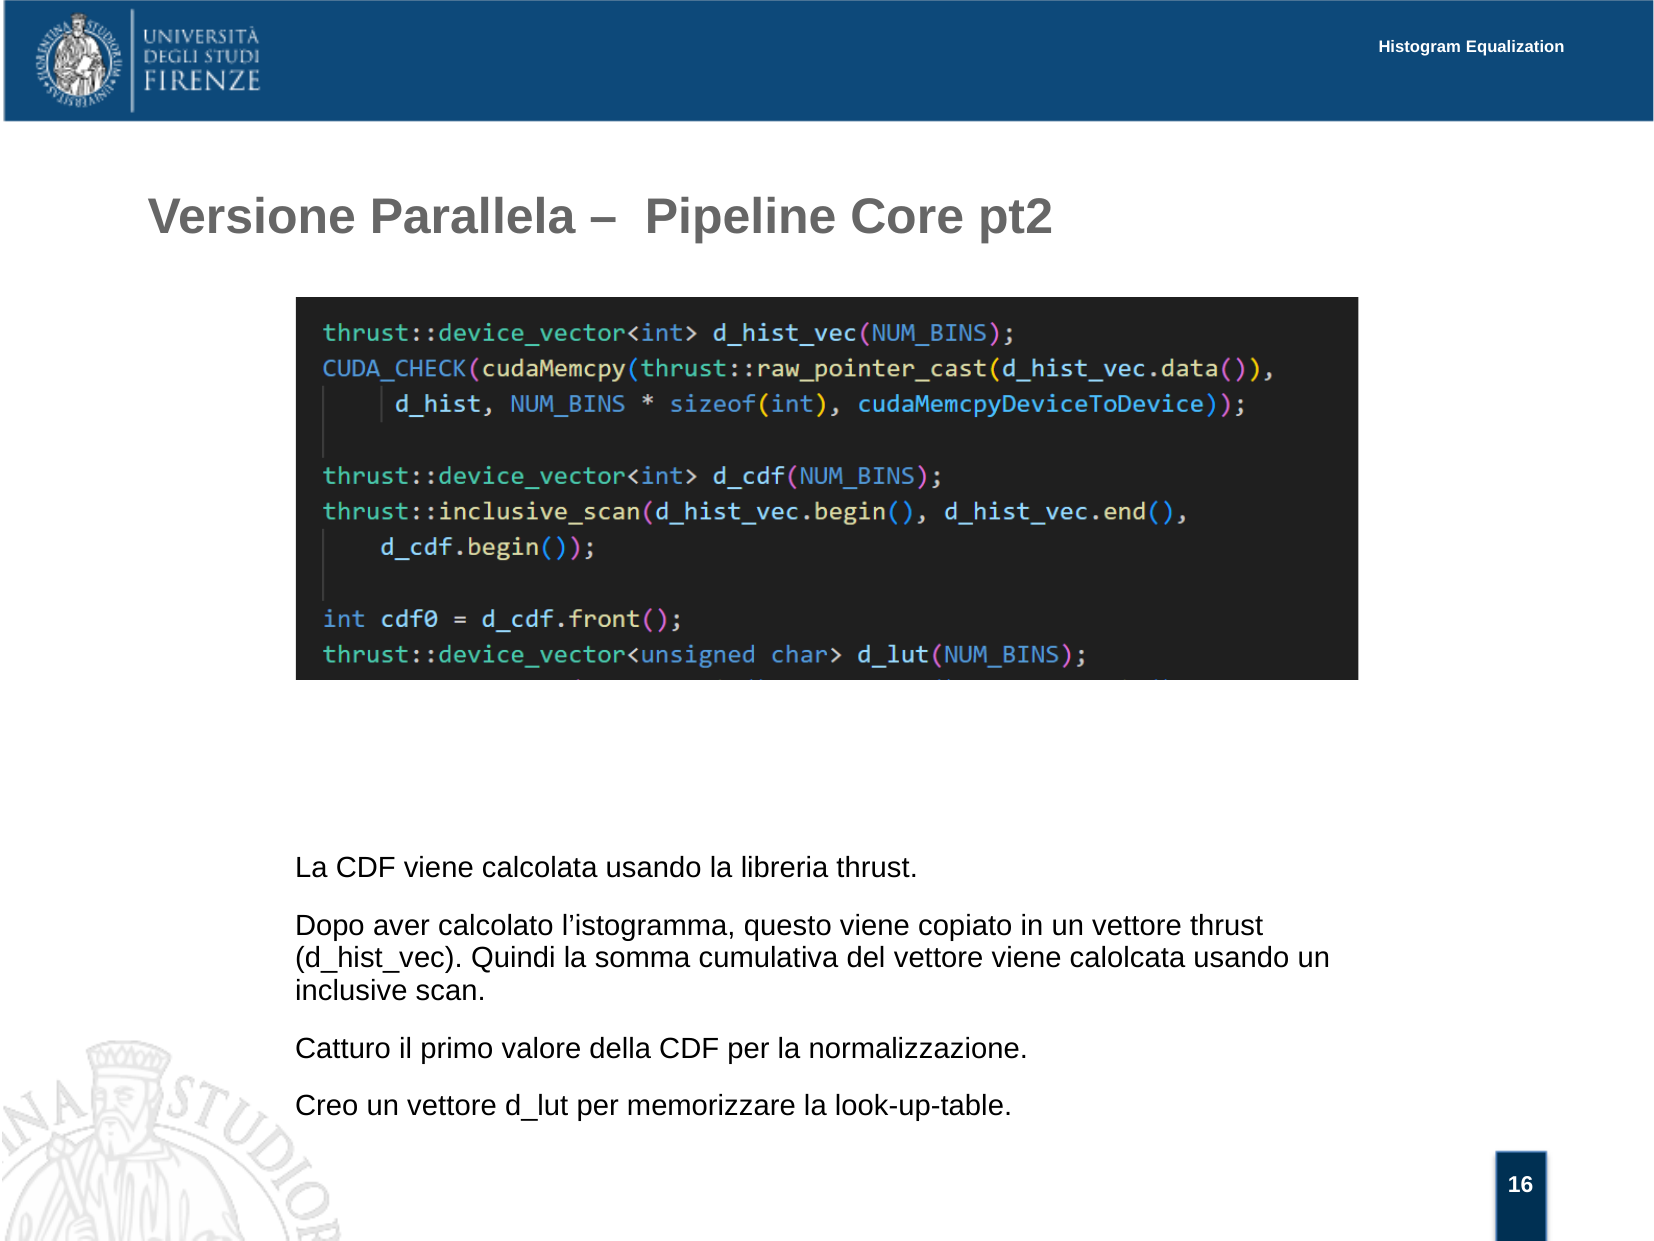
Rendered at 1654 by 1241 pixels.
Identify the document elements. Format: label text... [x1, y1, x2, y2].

text_box Histogram Equalization [685, 13, 1565, 118]
picture [2, 0, 1654, 1241]
text_box Versione Parallela – Pipeline Core pt2 [147, 118, 1601, 286]
text_box 16 [1505, 1160, 1536, 1208]
text_box La CDF viene calcolata usando la libreria thrust. Dopo aver calcolato l’istogramma, questo viene copiato in un vettore thrust (d_hist_vec). Quindi la somma cumulativa del vettore viene calolcata usando un inclusive scan. Catturo il primo valore della CDF per la normalizzazione. Creo un vettore d_lut per memorizzare la look-up-table. [295, 850, 1359, 1123]
